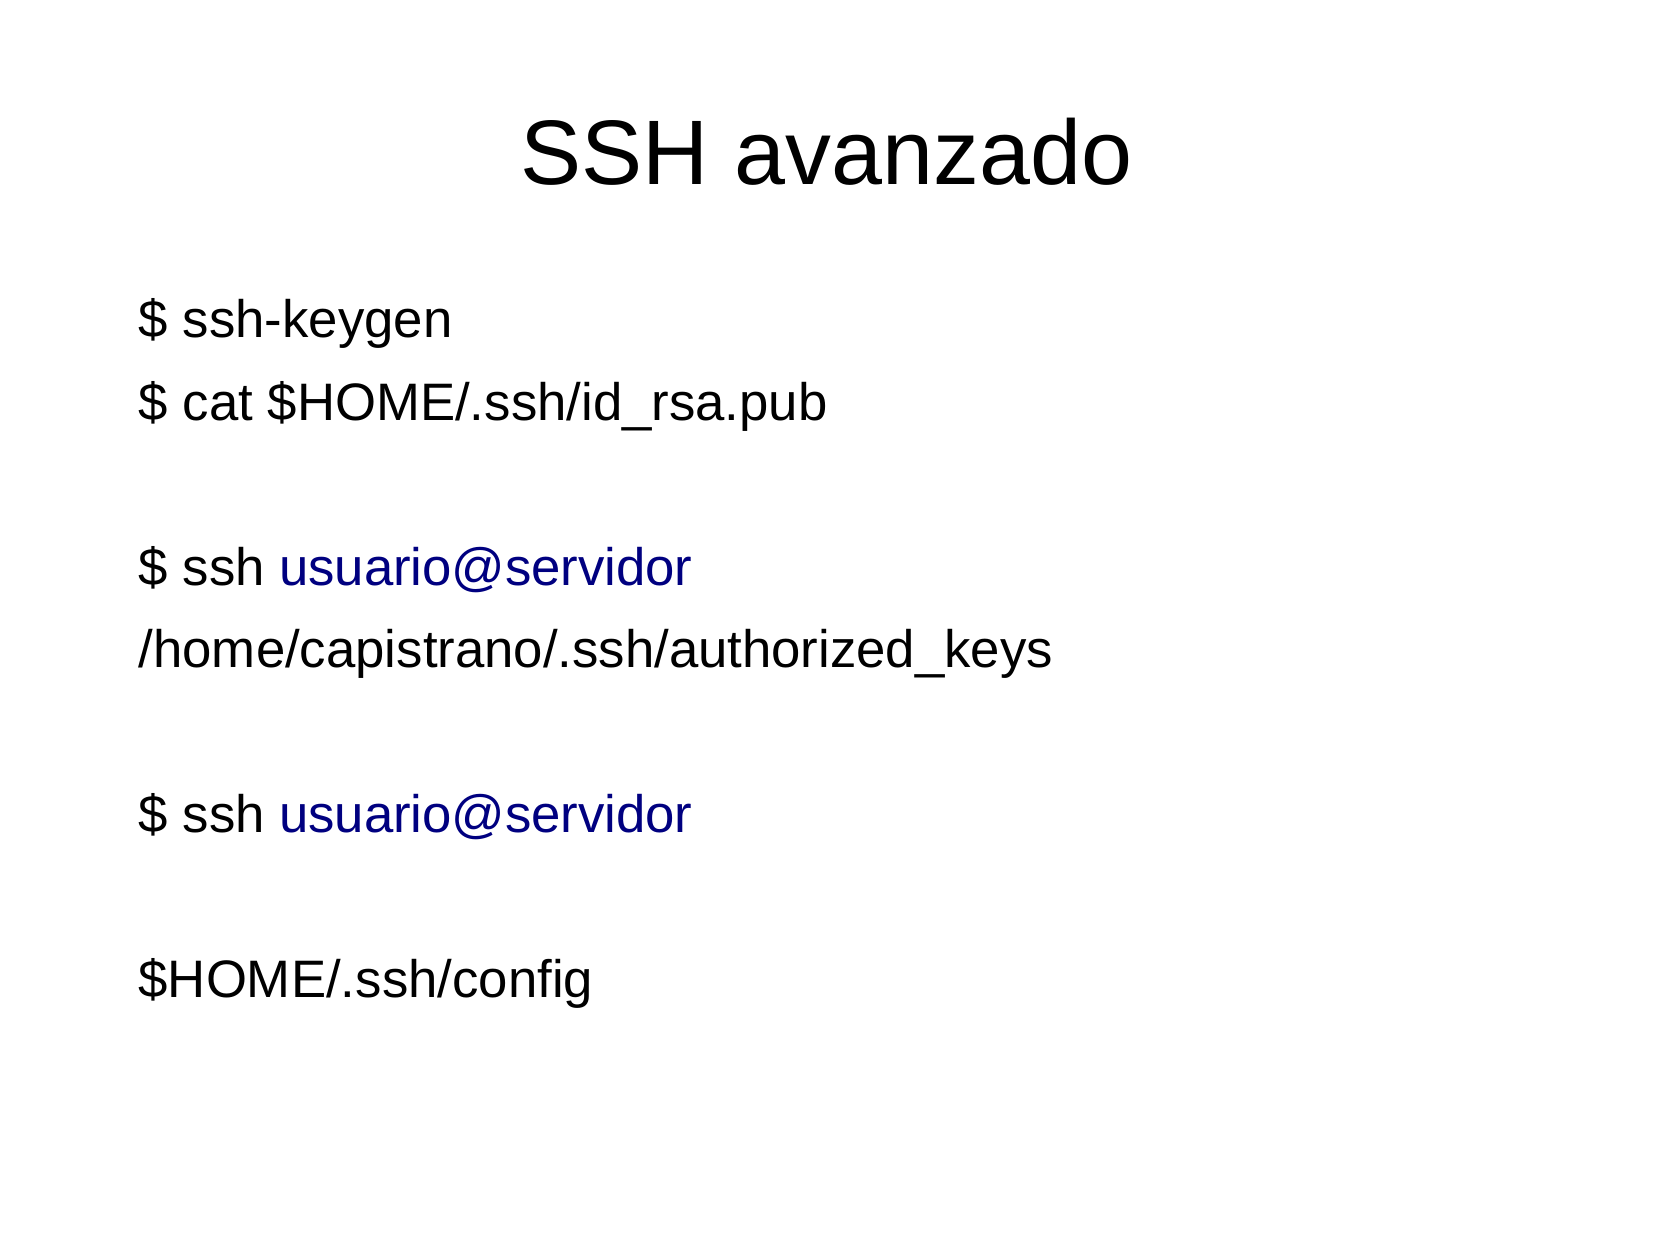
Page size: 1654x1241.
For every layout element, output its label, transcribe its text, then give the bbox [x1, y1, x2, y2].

title SSH avanzado [82, 49, 1571, 257]
list $ ssh-keygen $ cat $HOME/.ssh/id_rsa.pub $ ssh usuario@servidor /home/capistrano/.ssh/authorized_keys $ ssh usuario@servidor $HOME/.ssh/config [82, 290, 1571, 1010]
